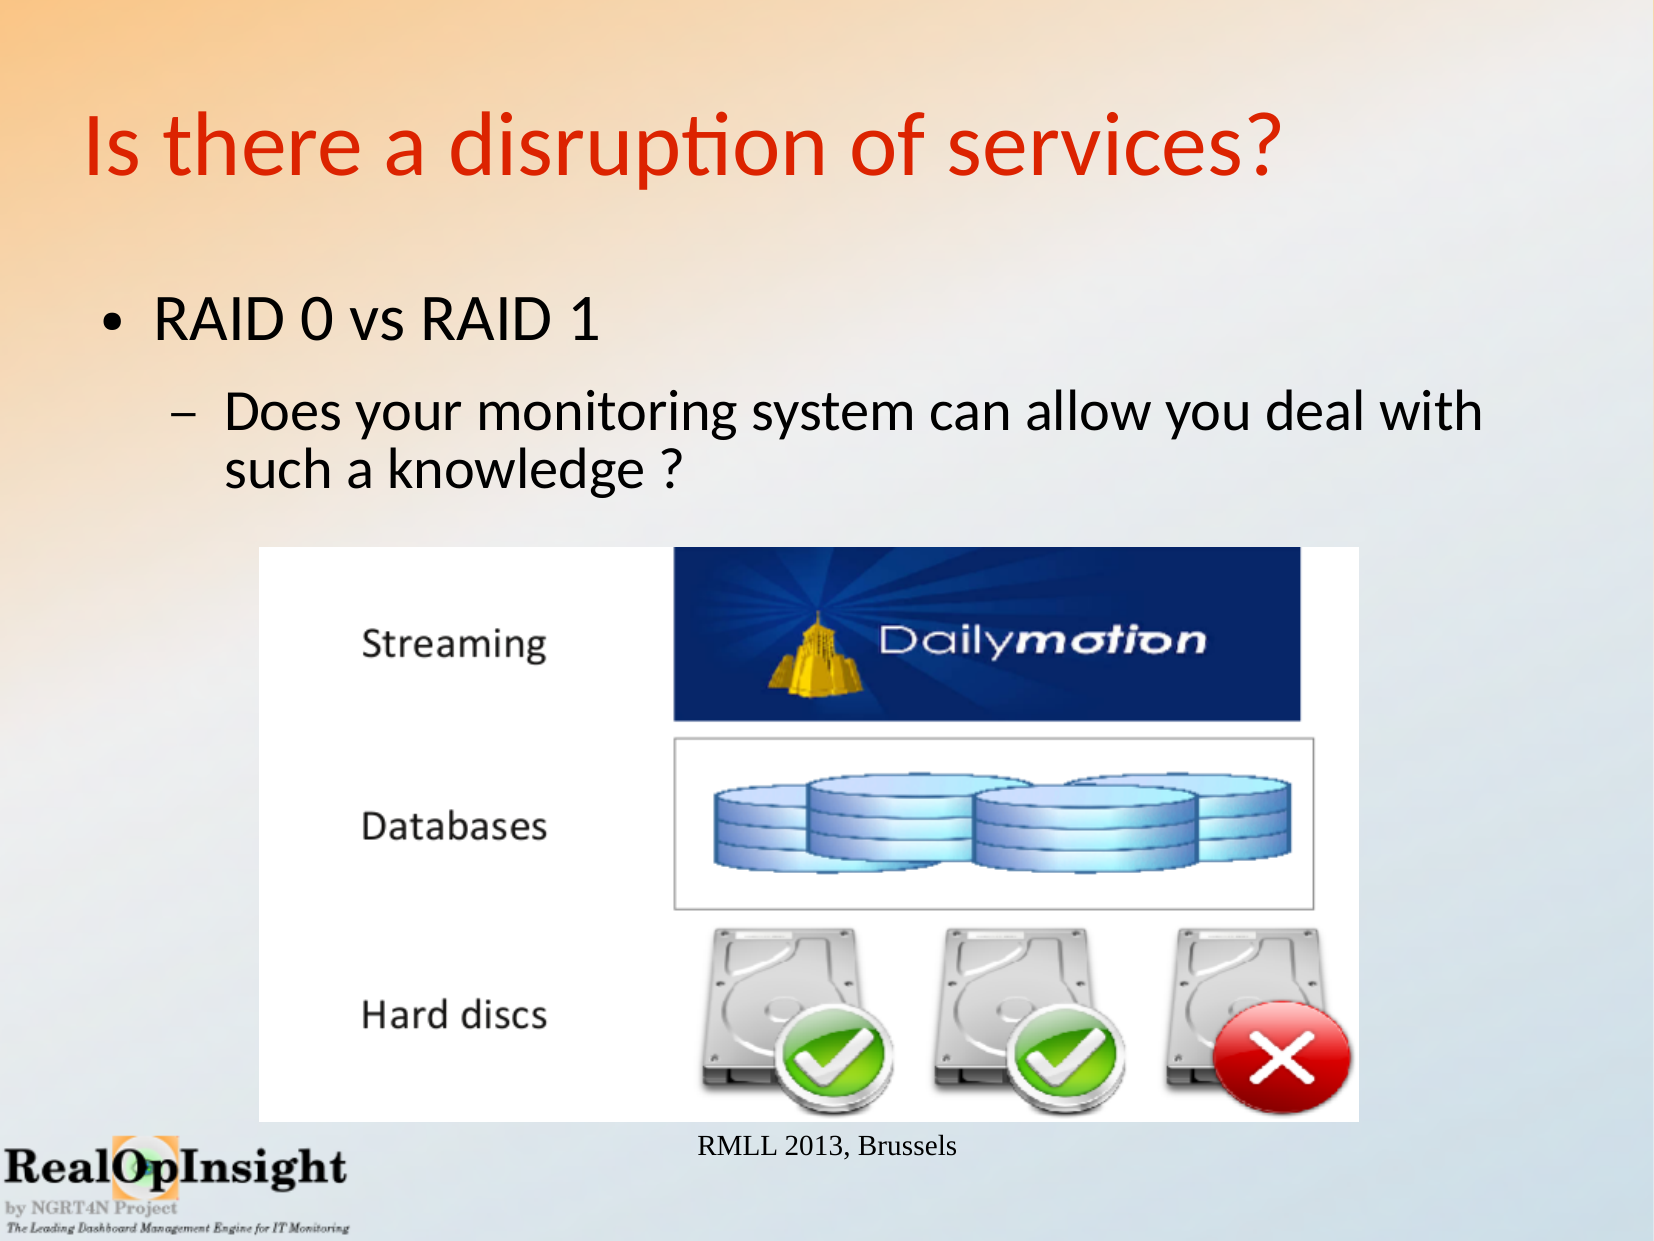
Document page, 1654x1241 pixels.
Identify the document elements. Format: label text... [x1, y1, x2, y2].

list RAID 0 vs RAID 1 Does your monitoring system can allow you deal with such a knowledge ? [82, 290, 1538, 1010]
picture [0, 0, 1654, 1241]
title Is there a disruption of services? [82, 49, 1571, 257]
